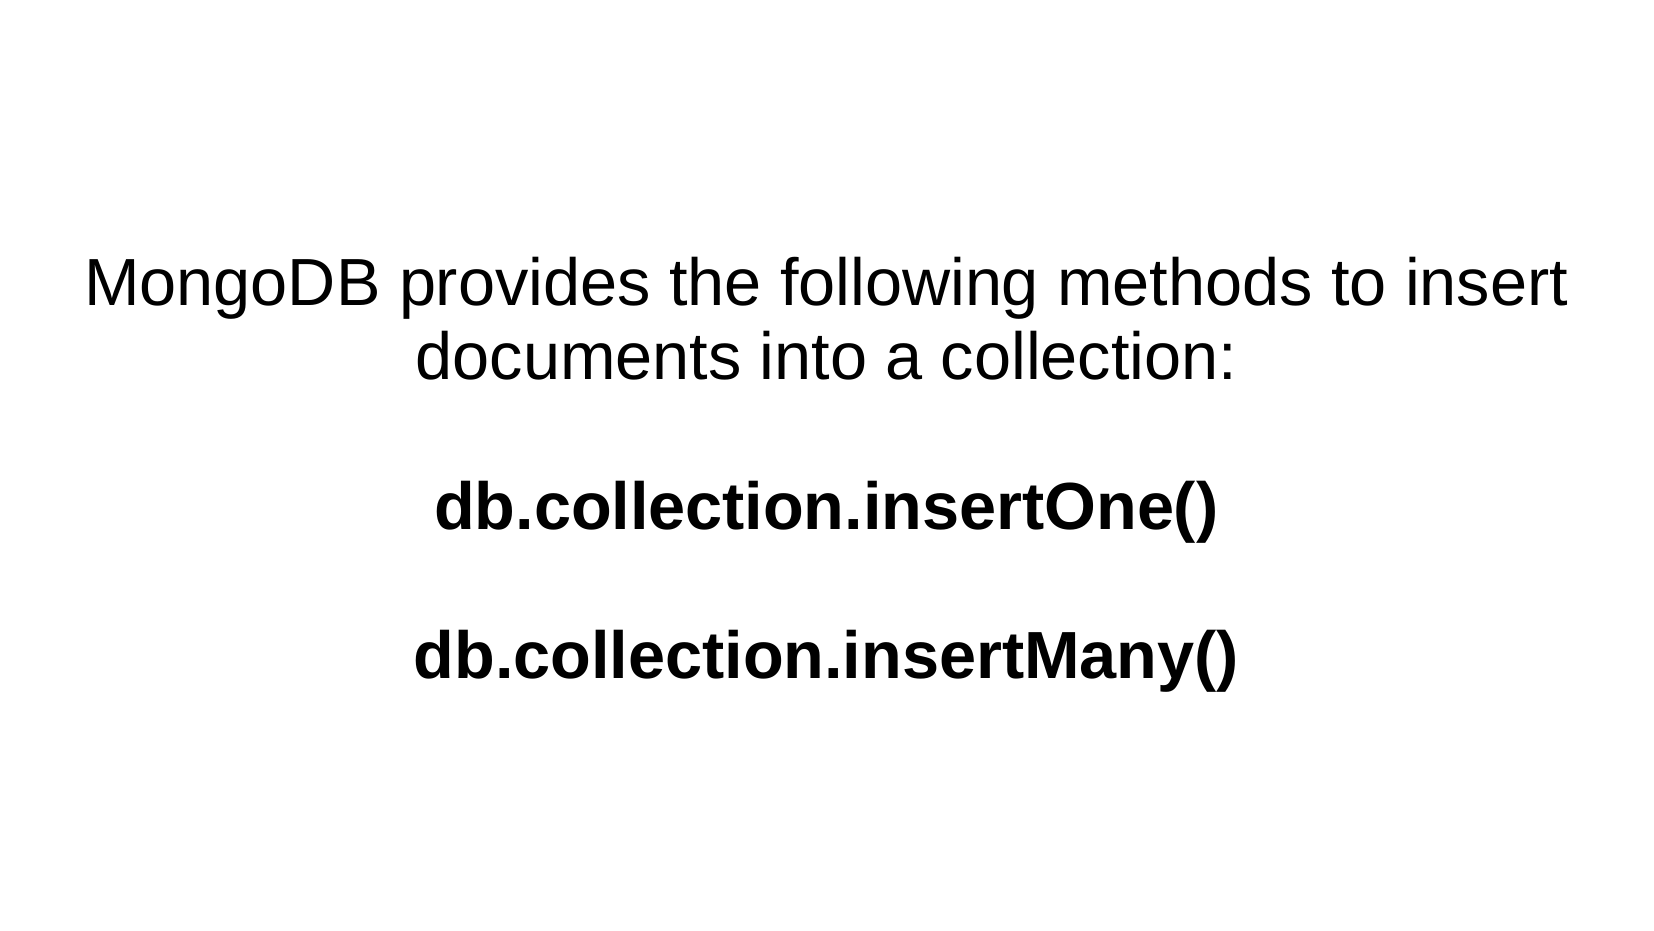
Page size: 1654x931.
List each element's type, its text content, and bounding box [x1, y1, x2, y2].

subtitle MongoDB provides the following methods to insert documents into a collection: db.collection.insertOne() db.collection.insertMany() [82, 75, 1571, 863]
